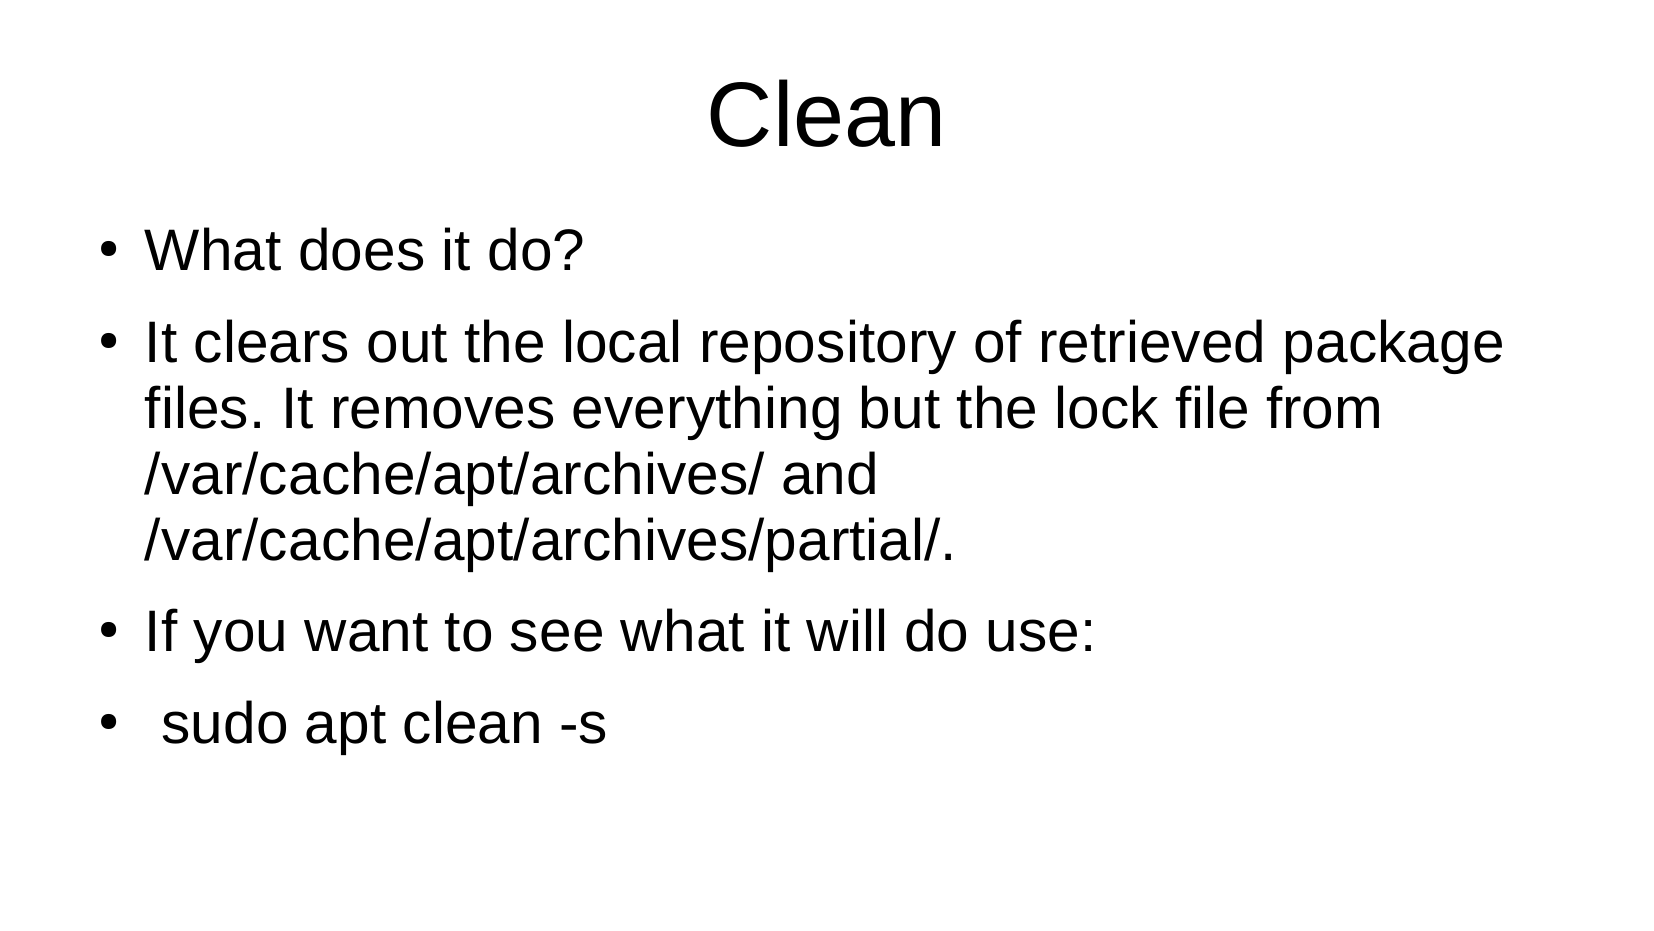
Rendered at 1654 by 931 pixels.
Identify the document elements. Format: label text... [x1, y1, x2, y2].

title Clean [82, 37, 1571, 193]
list What does it do? It clears out the local repository of retrieved package files. It removes everything but the lock file from /var/cache/apt/archives/ and /var/cache/apt/archives/partial/. If you want to see what it will do use: sudo apt clean -s [82, 217, 1571, 758]
